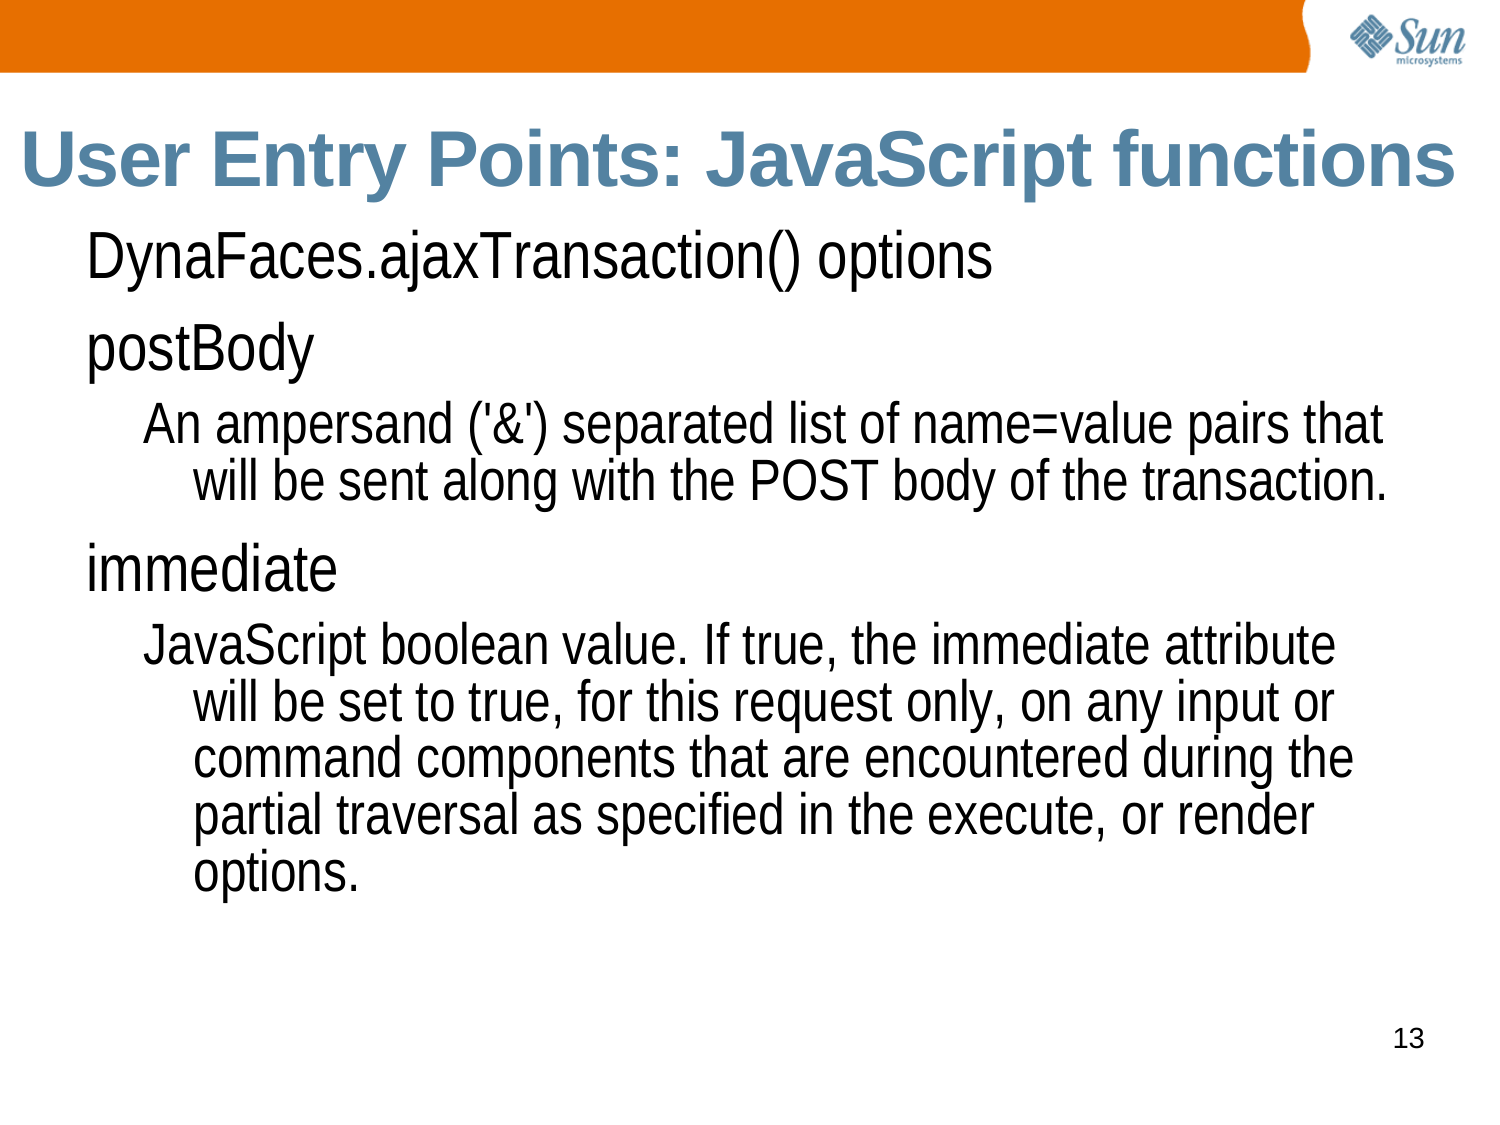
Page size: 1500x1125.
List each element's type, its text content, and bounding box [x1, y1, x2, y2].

list DynaFaces.ajaxTransaction() options postBody An ampersand ('&') separated list of name=value pairs that will be sent along with the POST body of the transaction. immediate JavaScript boolean value. If true, the immediate attribute will be set to true, for this request only, on any input or command components that are encountered during the partial traversal as specified in the execute, or render options. [67, 226, 1405, 974]
picture [0, 0, 1500, 75]
title User Entry Points: JavaScript functions [19, 122, 1488, 228]
